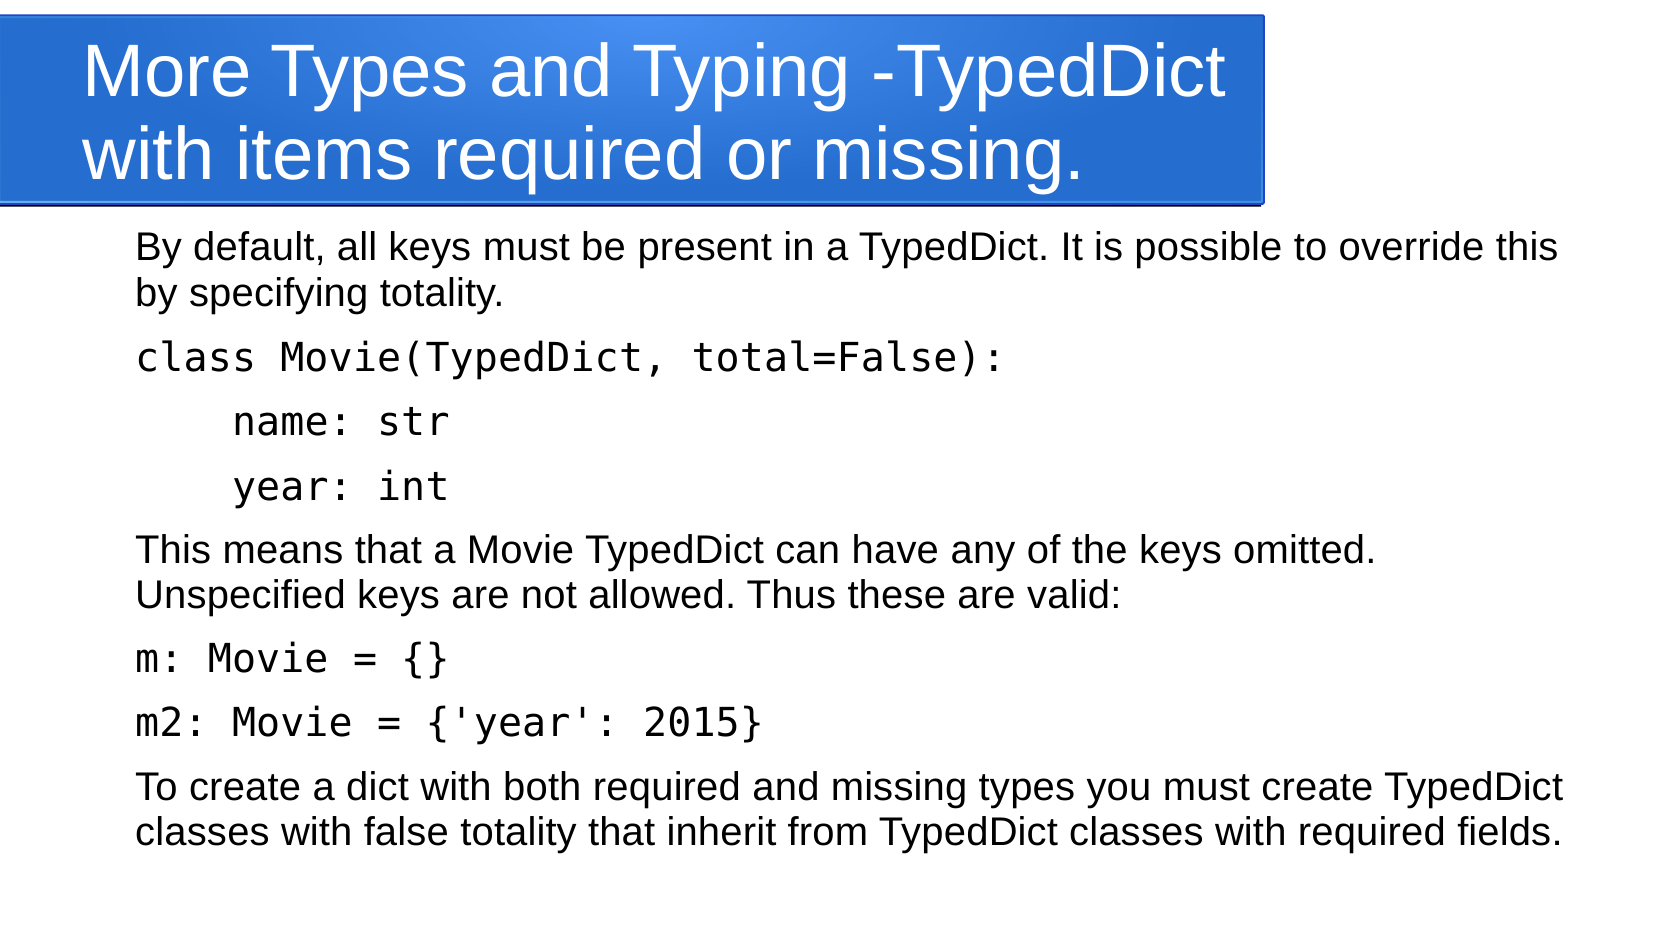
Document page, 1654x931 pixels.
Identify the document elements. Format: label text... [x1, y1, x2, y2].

title More Types and Typing -TypedDict with items required or missing. [82, 29, 1235, 196]
list By default, all keys must be present in a TypedDict. It is possible to override this by specifying totality. class Movie(TypedDict, total=False): name: str year: int This means that a Movie TypedDict can have any of the keys omitted. Unspecified keys are not allowed. Thus these are valid: m: Movie = {} m2: Movie = {'year': 2015} To create a dict with both required and missing types you must create TypedDict classes with false totality that inherit from TypedDict classes with required fields. [82, 224, 1571, 856]
